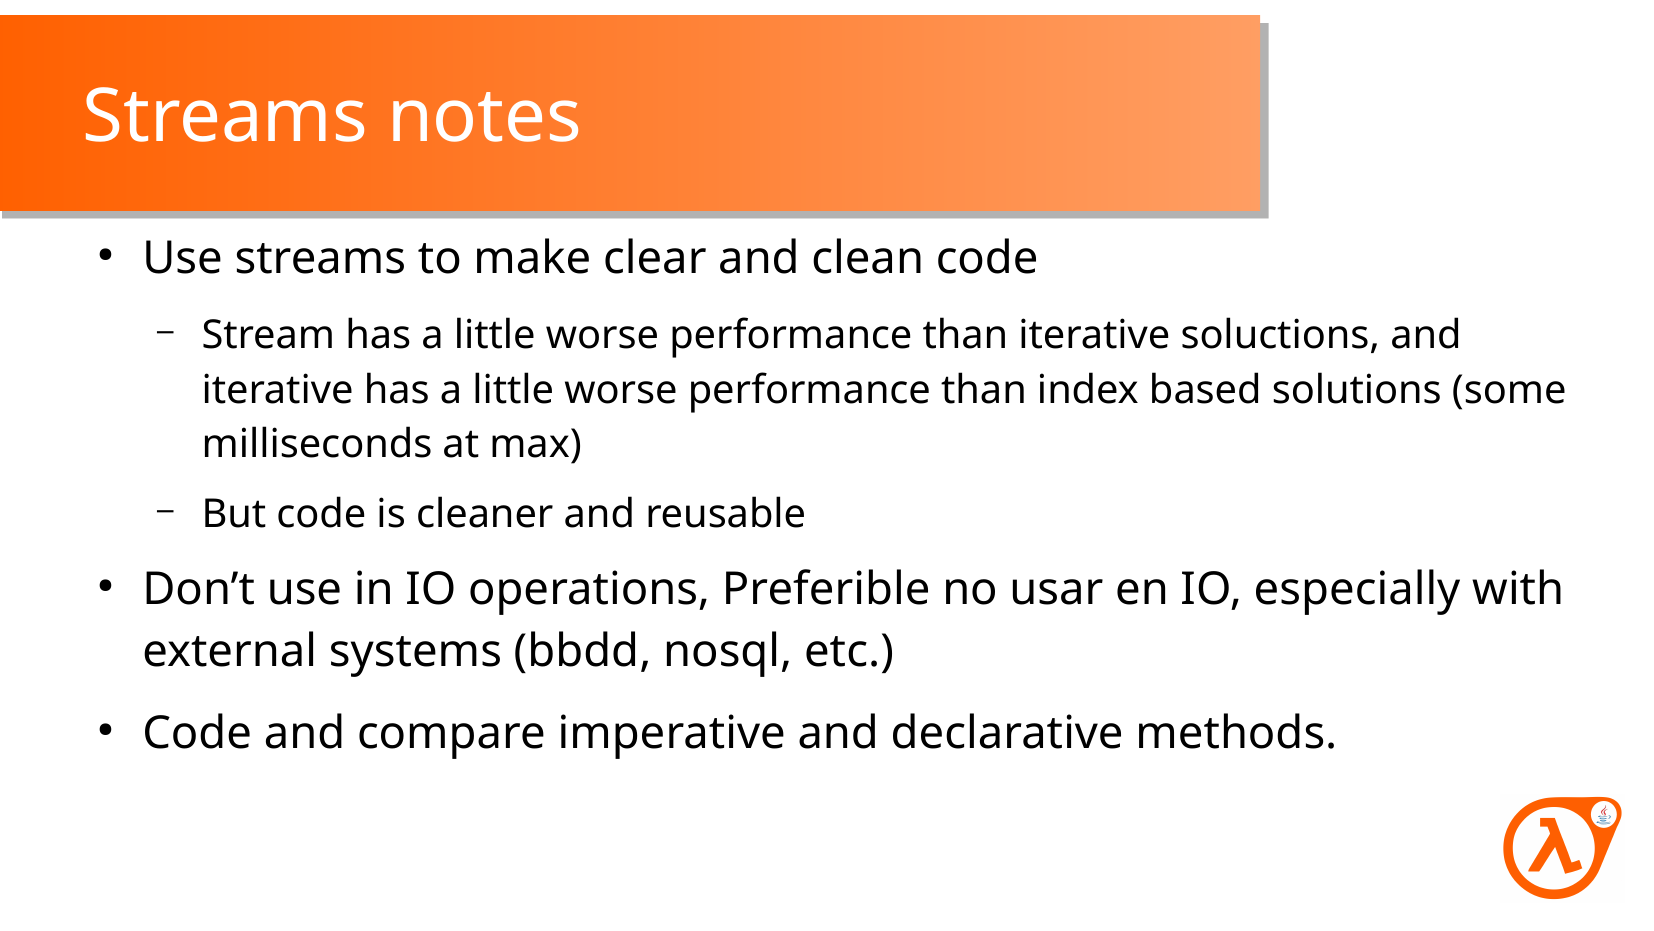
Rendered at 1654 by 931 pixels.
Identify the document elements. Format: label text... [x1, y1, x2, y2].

list Use streams to make clear and clean code Stream has a little worse performance than iterative soluctions, and iterative has a little worse performance than index based solutions (some milliseconds at max) But code is cleaner and reusable Don’t use in IO operations, Preferible no usar en IO, especially with external systems (bbdd, nosql, etc.) Code and compare imperative and declarative methods. [82, 224, 1571, 764]
title Streams notes [82, 35, 1235, 189]
picture [1500, 794, 1625, 903]
